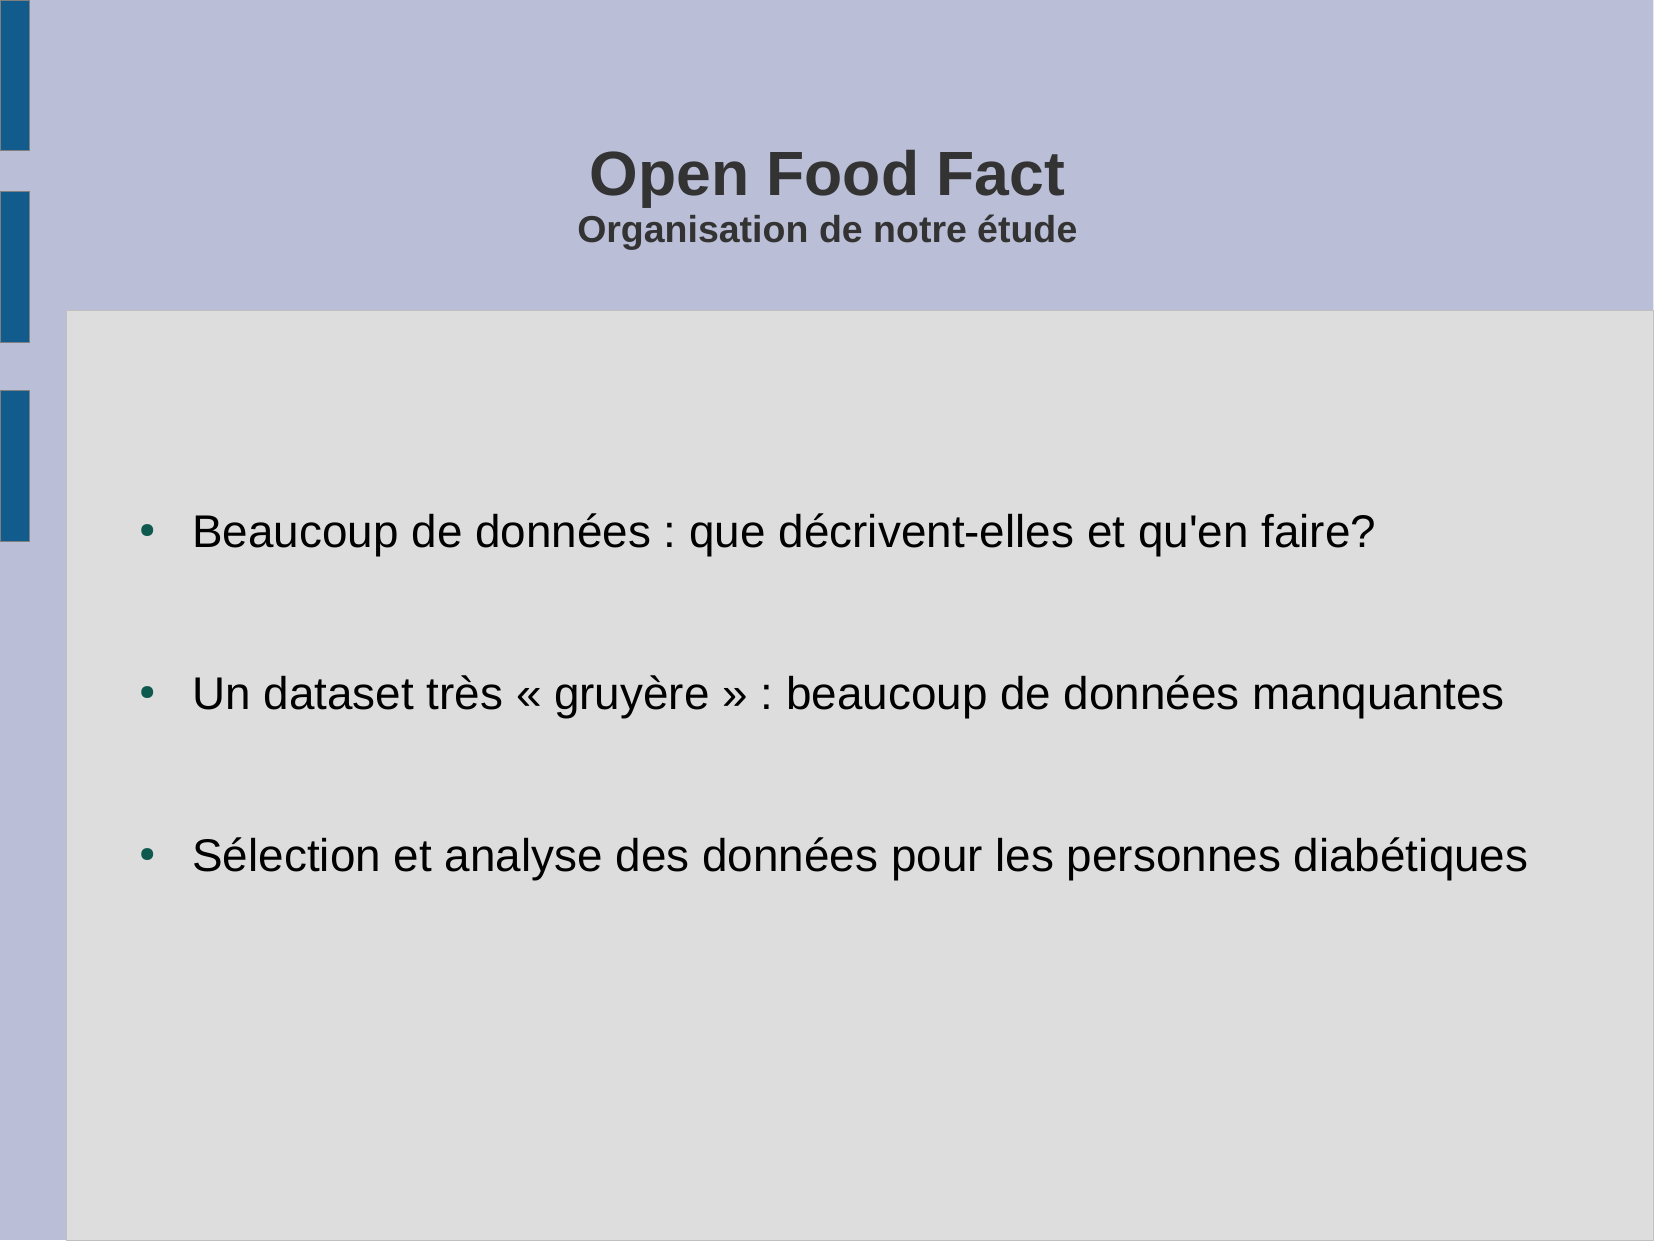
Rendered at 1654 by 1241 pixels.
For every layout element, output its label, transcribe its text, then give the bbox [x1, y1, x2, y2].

list Beaucoup de données : que décrivent-elles et qu'en faire? Un dataset très « gruyère » : beaucoup de données manquantes Sélection et analyse des données pour les personnes diabétiques [121, 344, 1534, 1127]
title Open Food Fact Organisation de notre étude [121, 91, 1534, 299]
